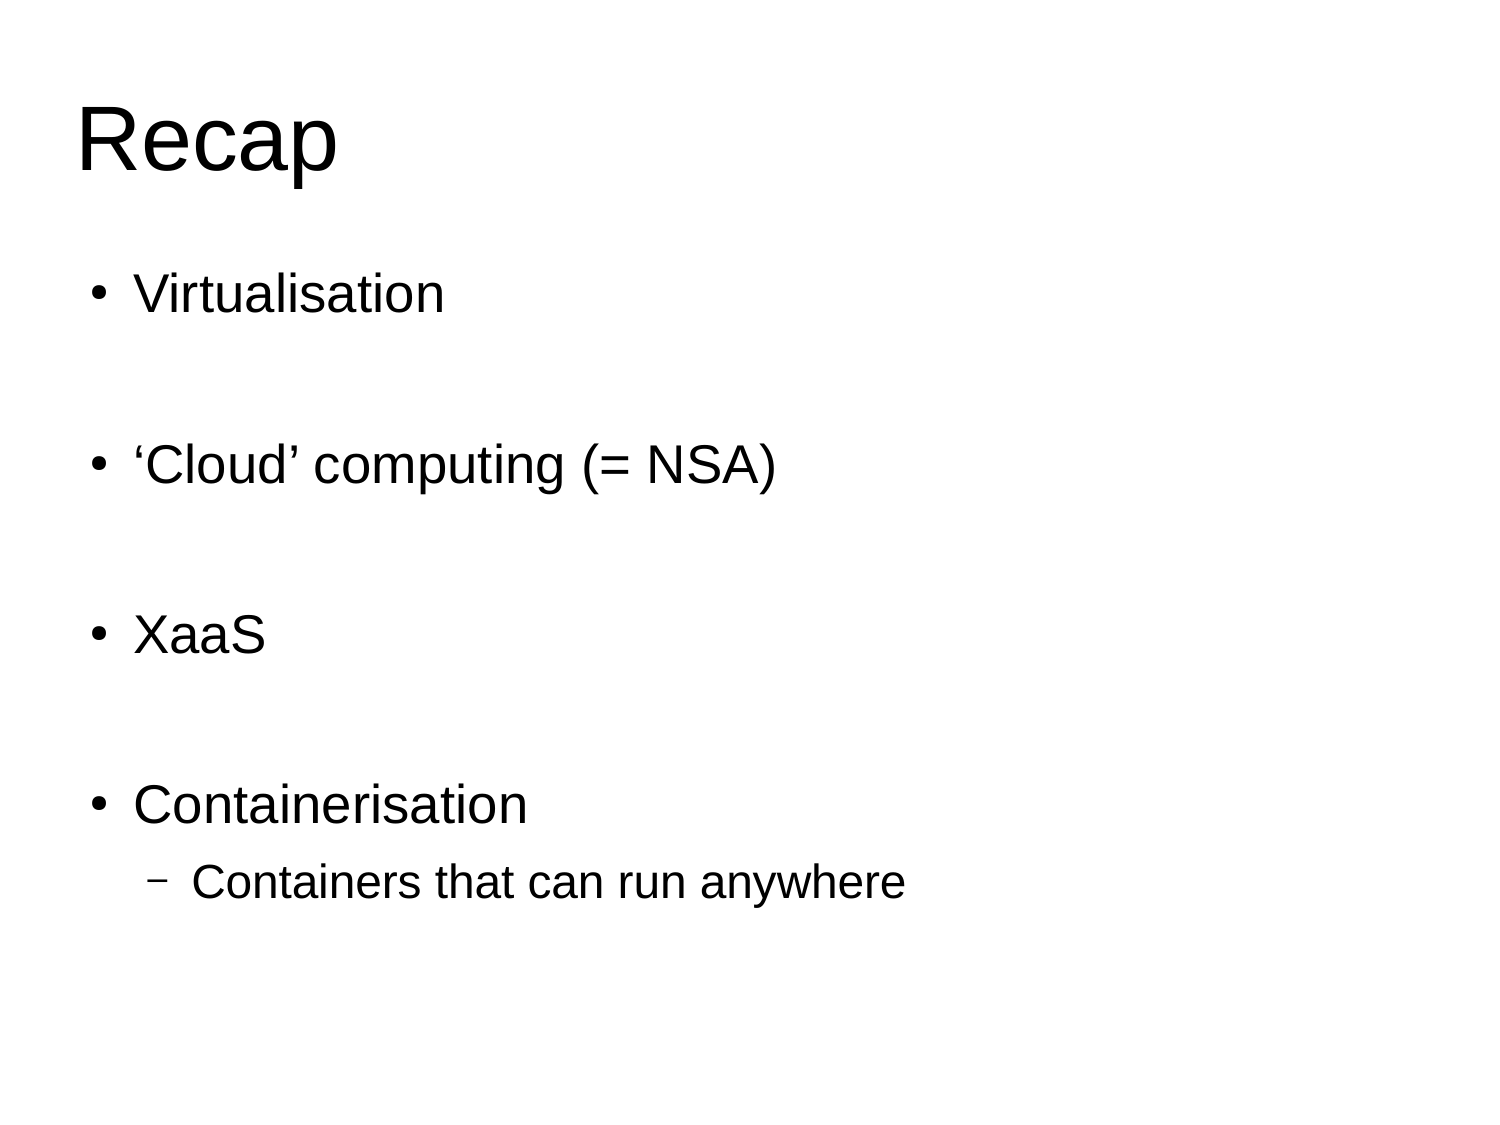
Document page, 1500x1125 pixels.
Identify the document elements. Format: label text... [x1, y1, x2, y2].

list Virtualisation ‘Cloud’ computing (= NSA) XaaS Containerisation Containers that can run anywhere [75, 263, 1425, 916]
title Recap [75, 44, 1425, 233]
